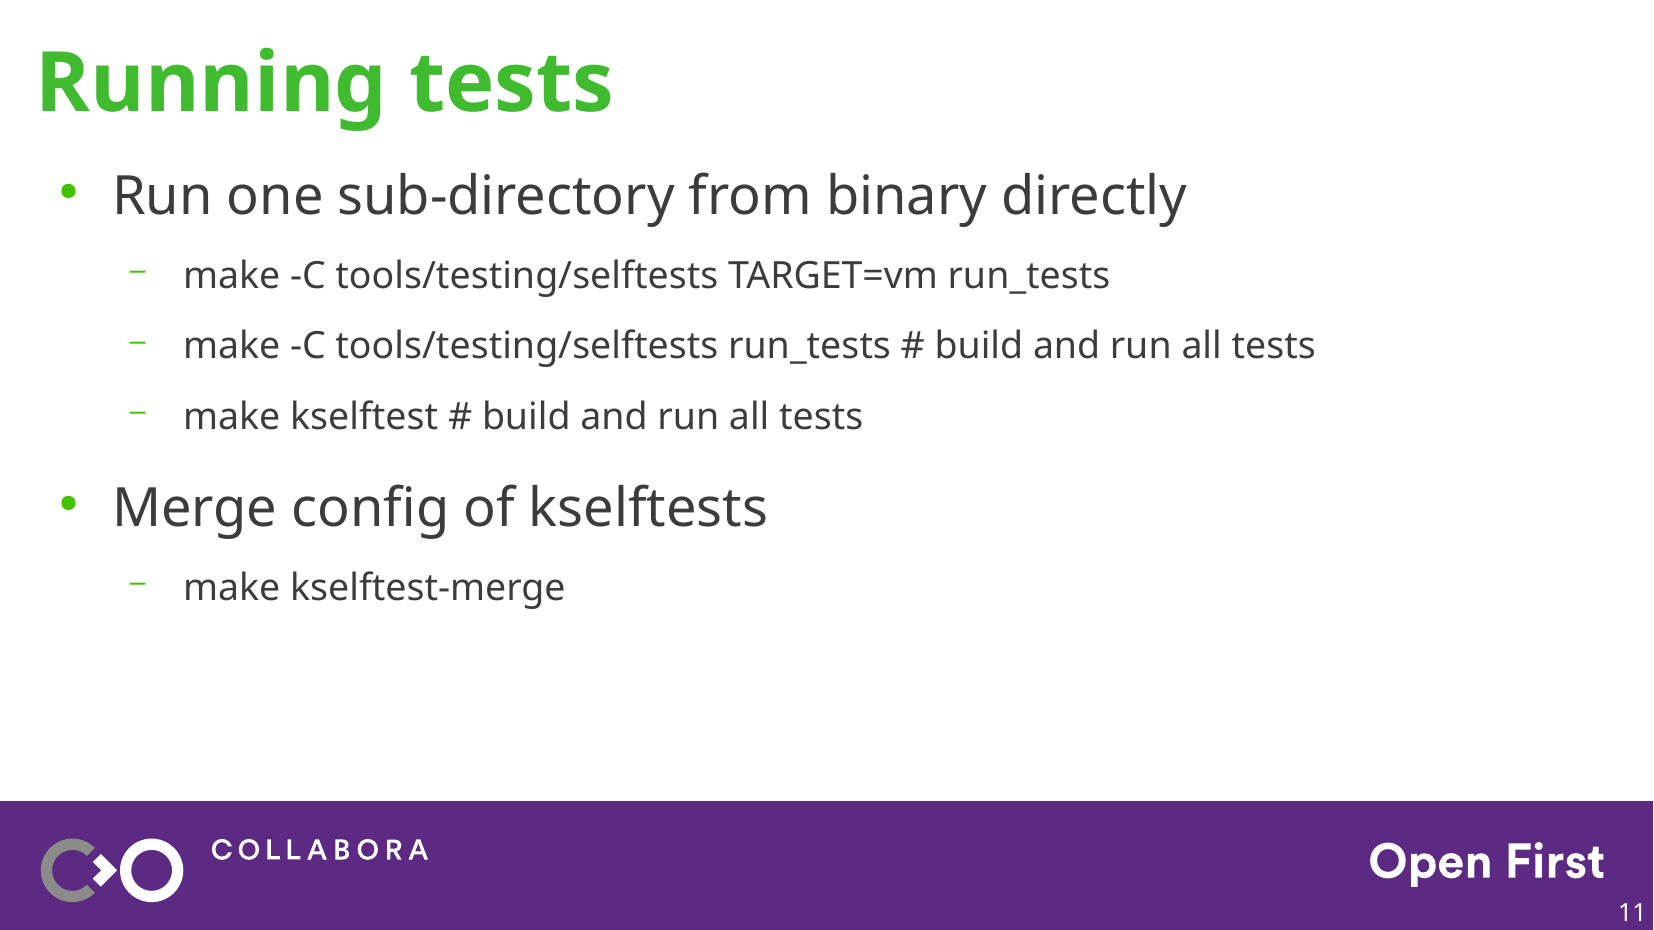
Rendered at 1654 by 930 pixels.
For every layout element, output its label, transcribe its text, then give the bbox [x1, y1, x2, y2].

title Running tests [35, 28, 1608, 192]
list Run one sub-directory from binary directly make -C tools/testing/selftests TARGET=vm run_tests make -C tools/testing/selftests run_tests # build and run all tests make kselftest # build and run all tests Merge config of kselftests make kselftest-merge [41, 160, 1613, 804]
